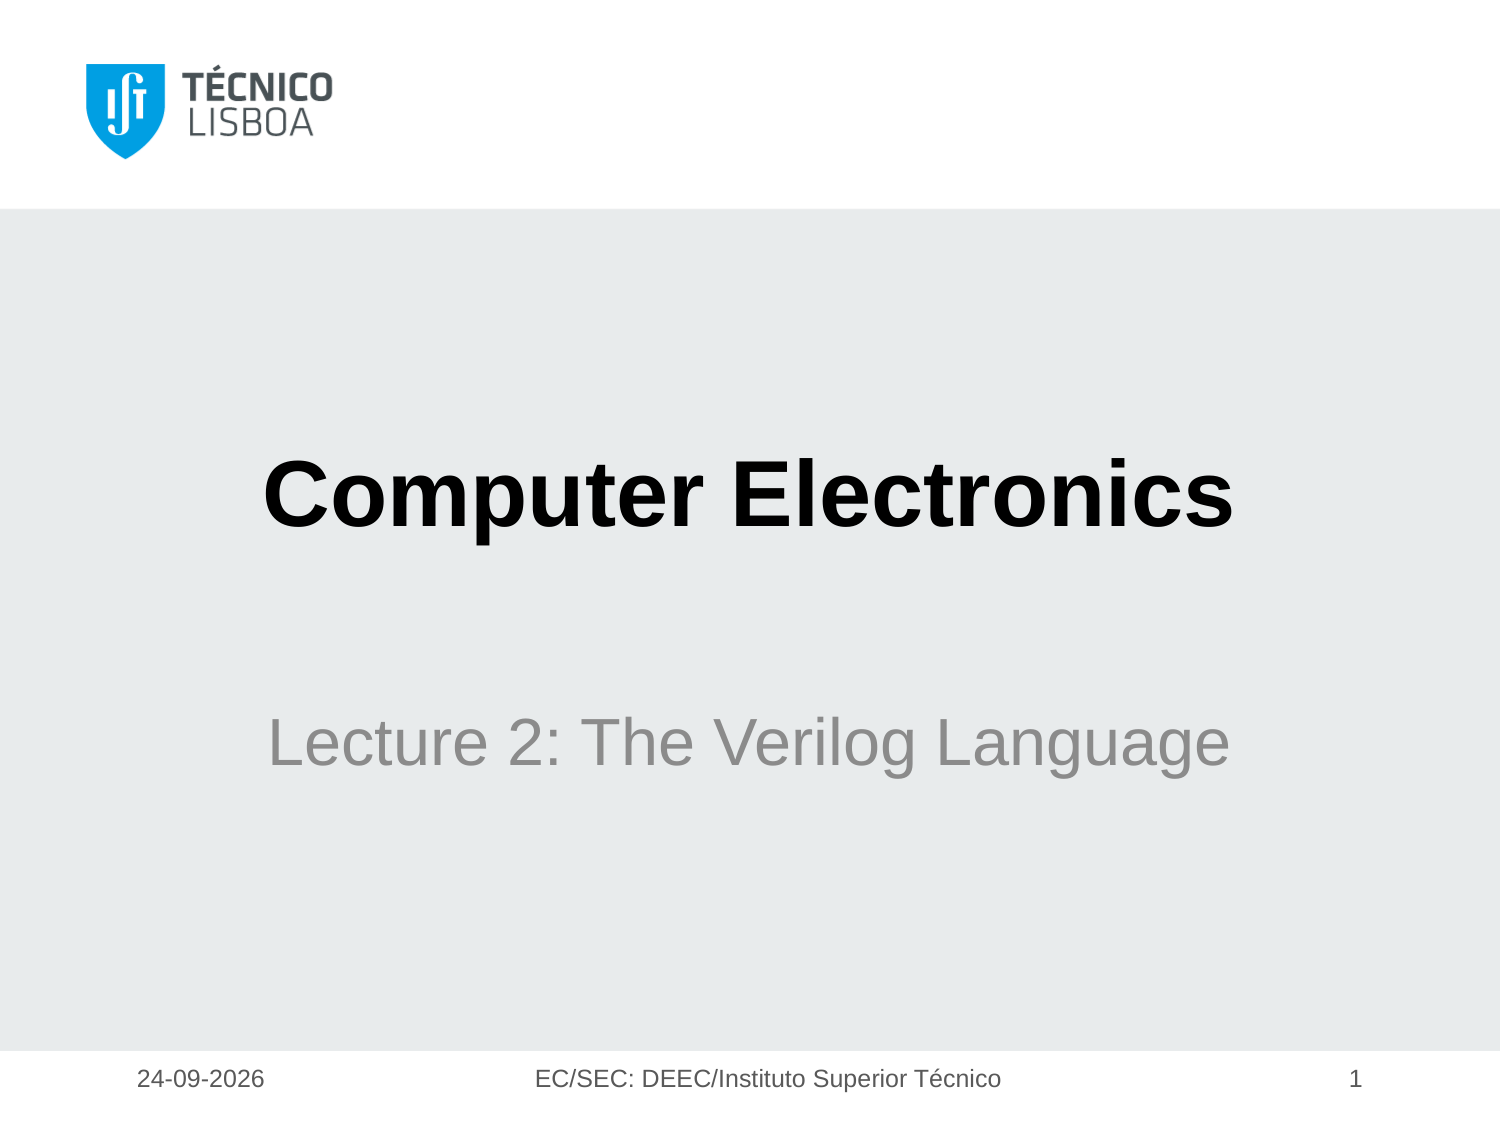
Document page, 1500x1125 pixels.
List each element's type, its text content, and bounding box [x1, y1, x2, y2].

subtitle Lecture 2: The Verilog Language [121, 691, 1378, 894]
slide_number 23-09-2019 [121, 1052, 425, 1103]
slide_number 5 [1077, 1052, 1378, 1103]
title Computer Electronics [121, 322, 1378, 655]
picture [0, 0, 1500, 1125]
footer EC/SEC: DEEC/Instituto Superior Técnico [512, 1052, 1032, 1103]
